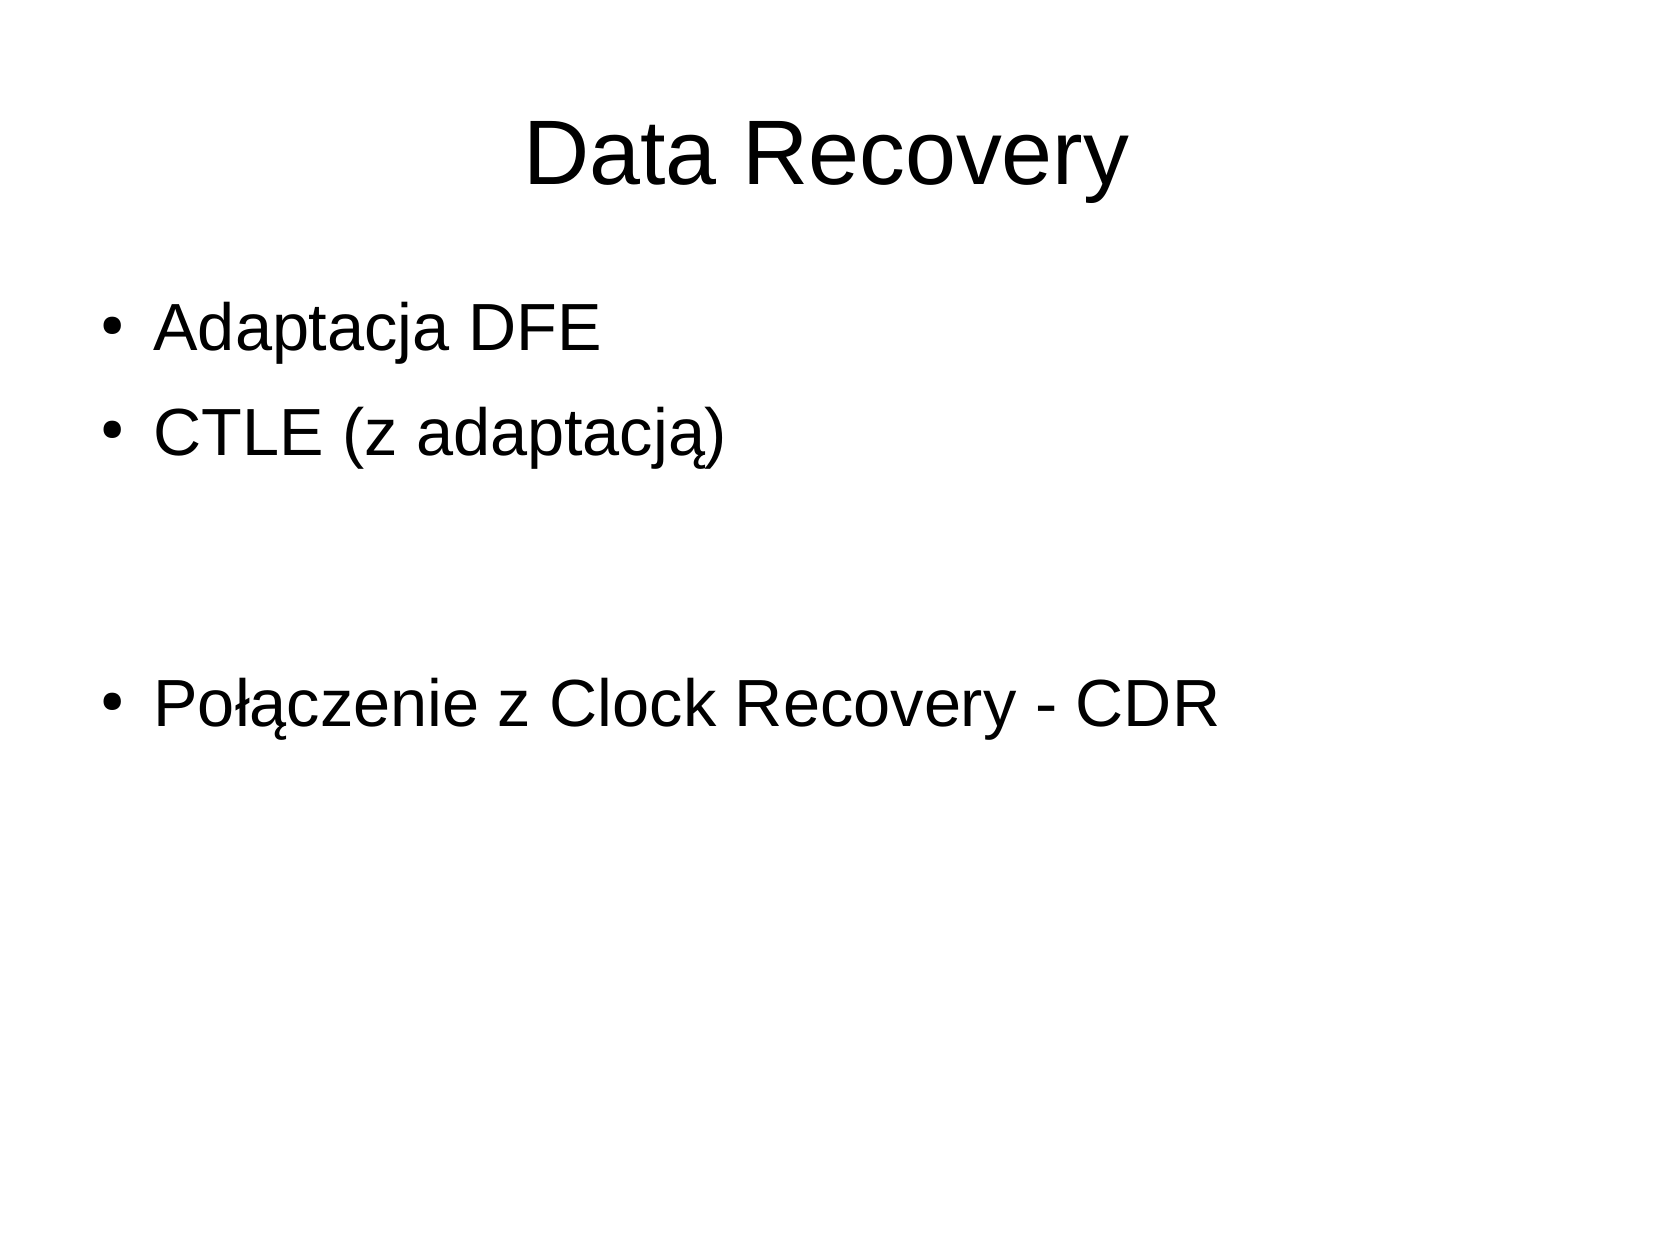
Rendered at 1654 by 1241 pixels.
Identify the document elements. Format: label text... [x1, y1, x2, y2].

list Połączenie z Clock Recovery - CDR [82, 665, 1571, 1009]
title Data Recovery [82, 49, 1571, 257]
list Adaptacja DFE CTLE (z adaptacją) [82, 290, 1571, 634]
